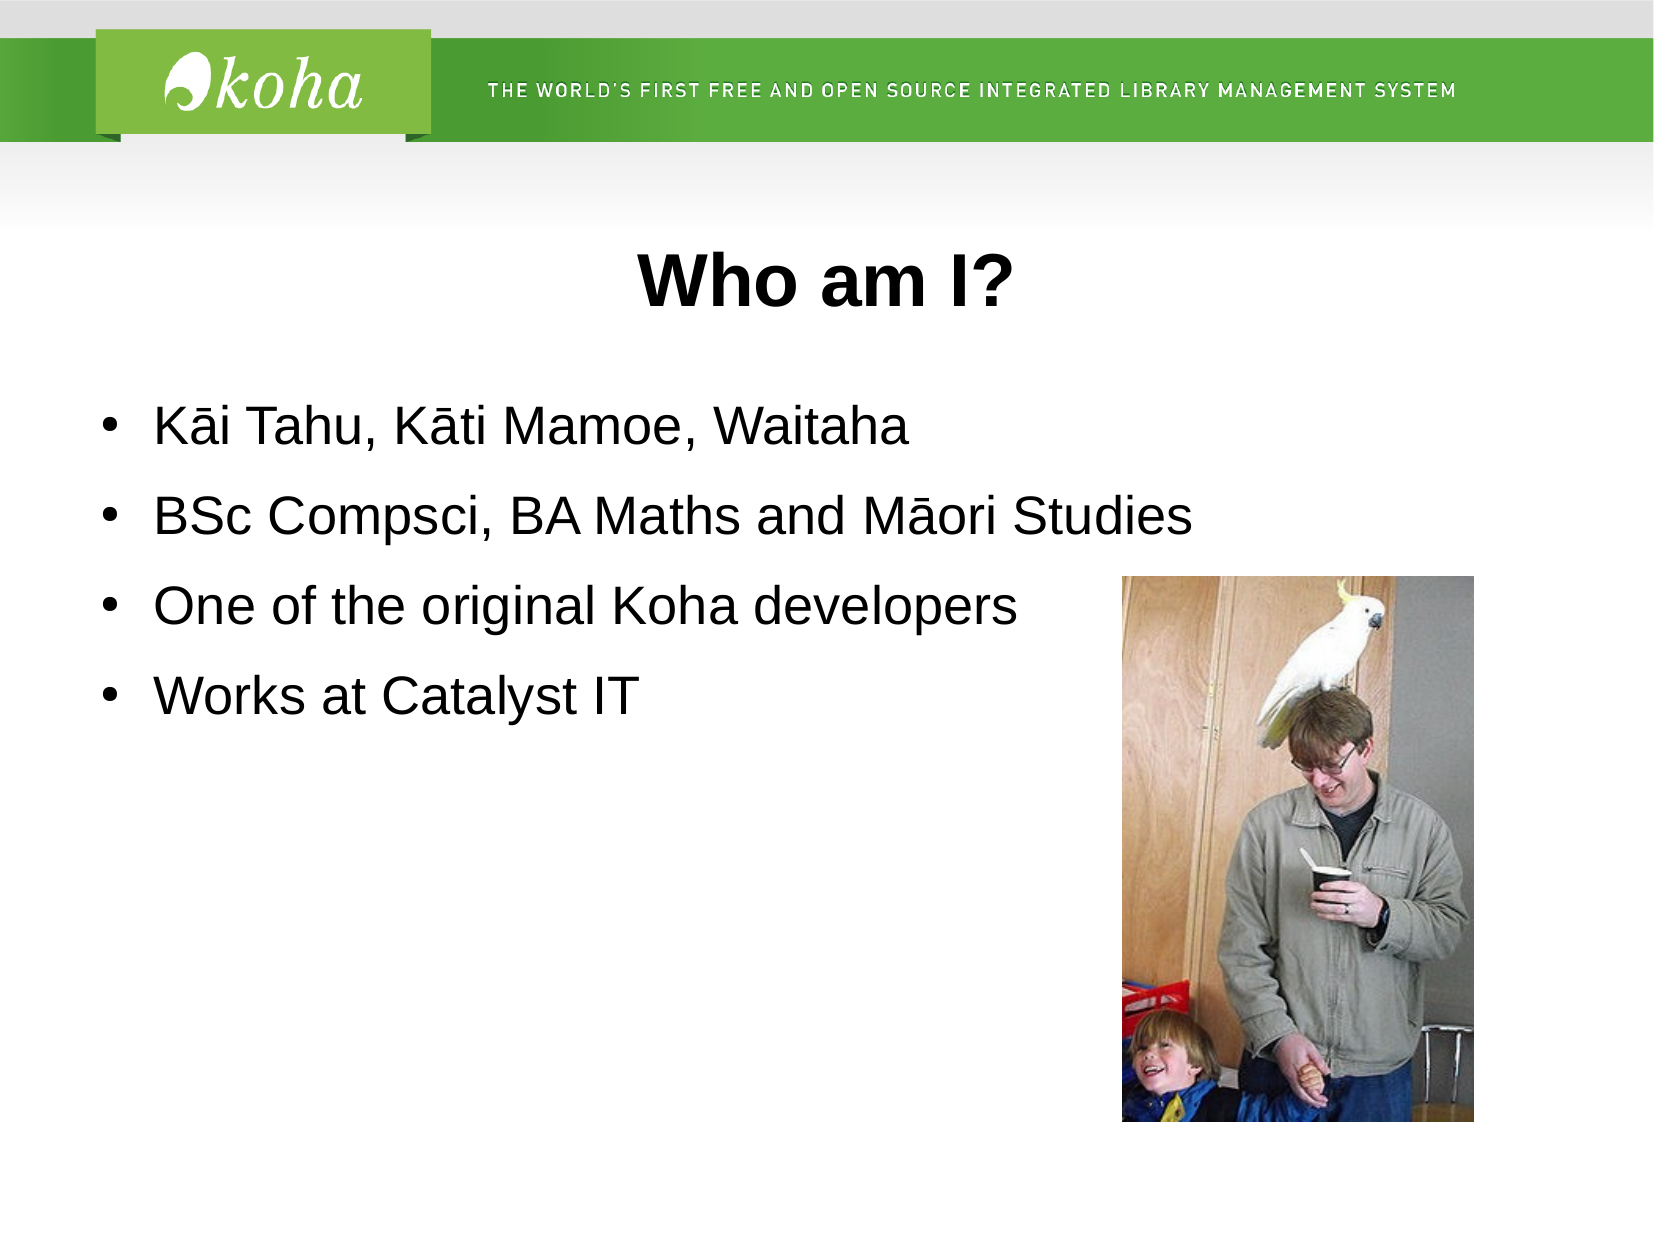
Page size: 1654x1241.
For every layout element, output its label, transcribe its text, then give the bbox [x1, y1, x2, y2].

list Kāi Tahu, Kāti Mamoe, Waitaha BSc Compsci, BA Maths and Māori Studies One of the original Koha developers Works at Catalyst IT [82, 395, 1571, 1115]
title Who am I? [82, 177, 1571, 385]
picture [0, 0, 1654, 1241]
